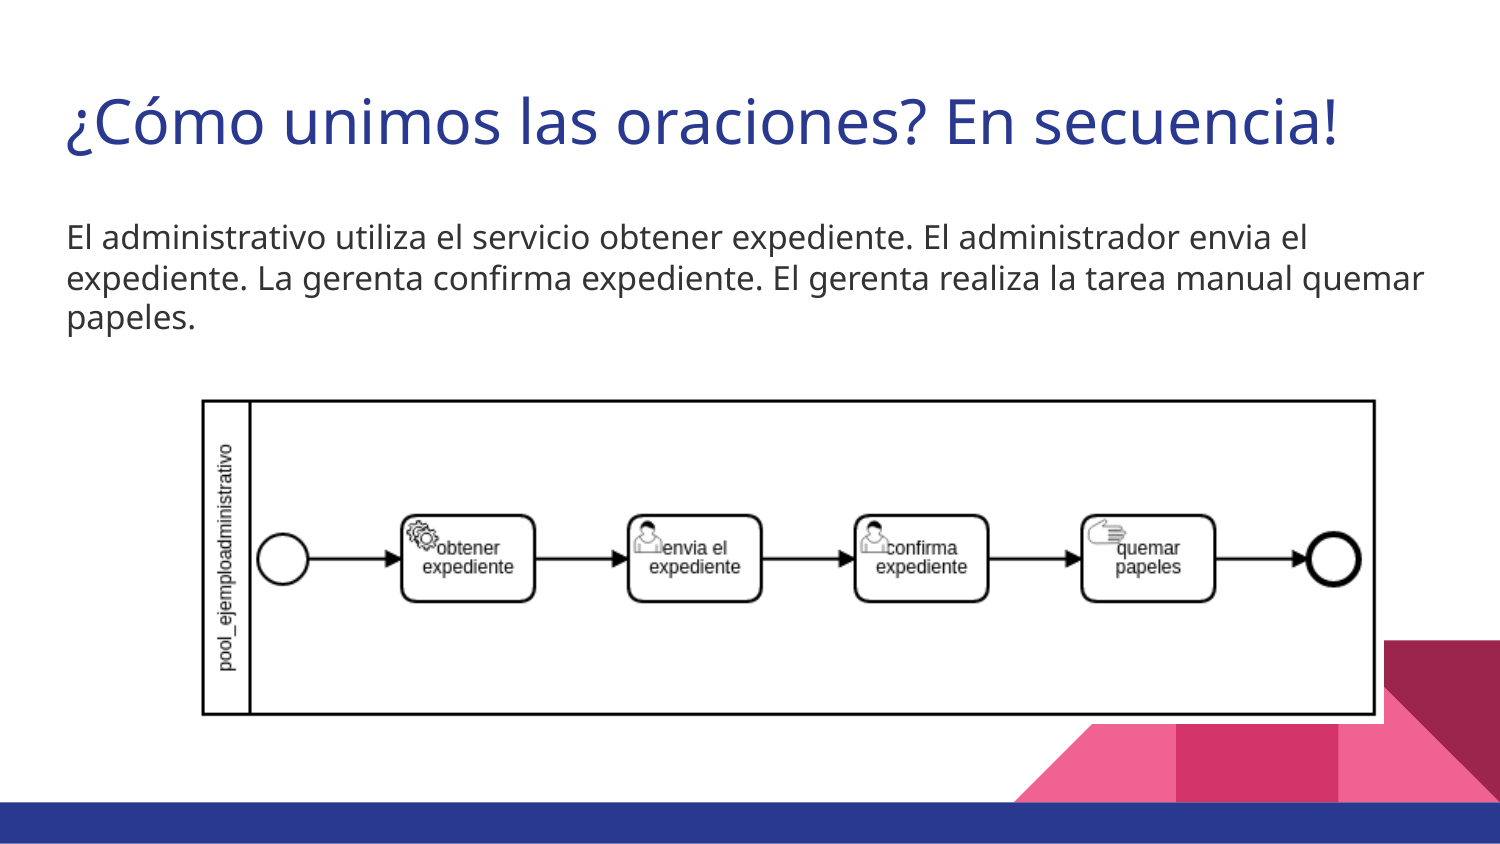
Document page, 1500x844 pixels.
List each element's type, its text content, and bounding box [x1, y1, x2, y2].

list El administrativo utiliza el servicio obtener expediente. El administrador envia el expediente. La gerenta confirma expediente. El gerenta realiza la tarea manual quemar papeles. [51, 201, 1449, 750]
title ¿Cómo unimos las oraciones? En secuencia! [51, 67, 1449, 167]
picture [194, 392, 1384, 724]
